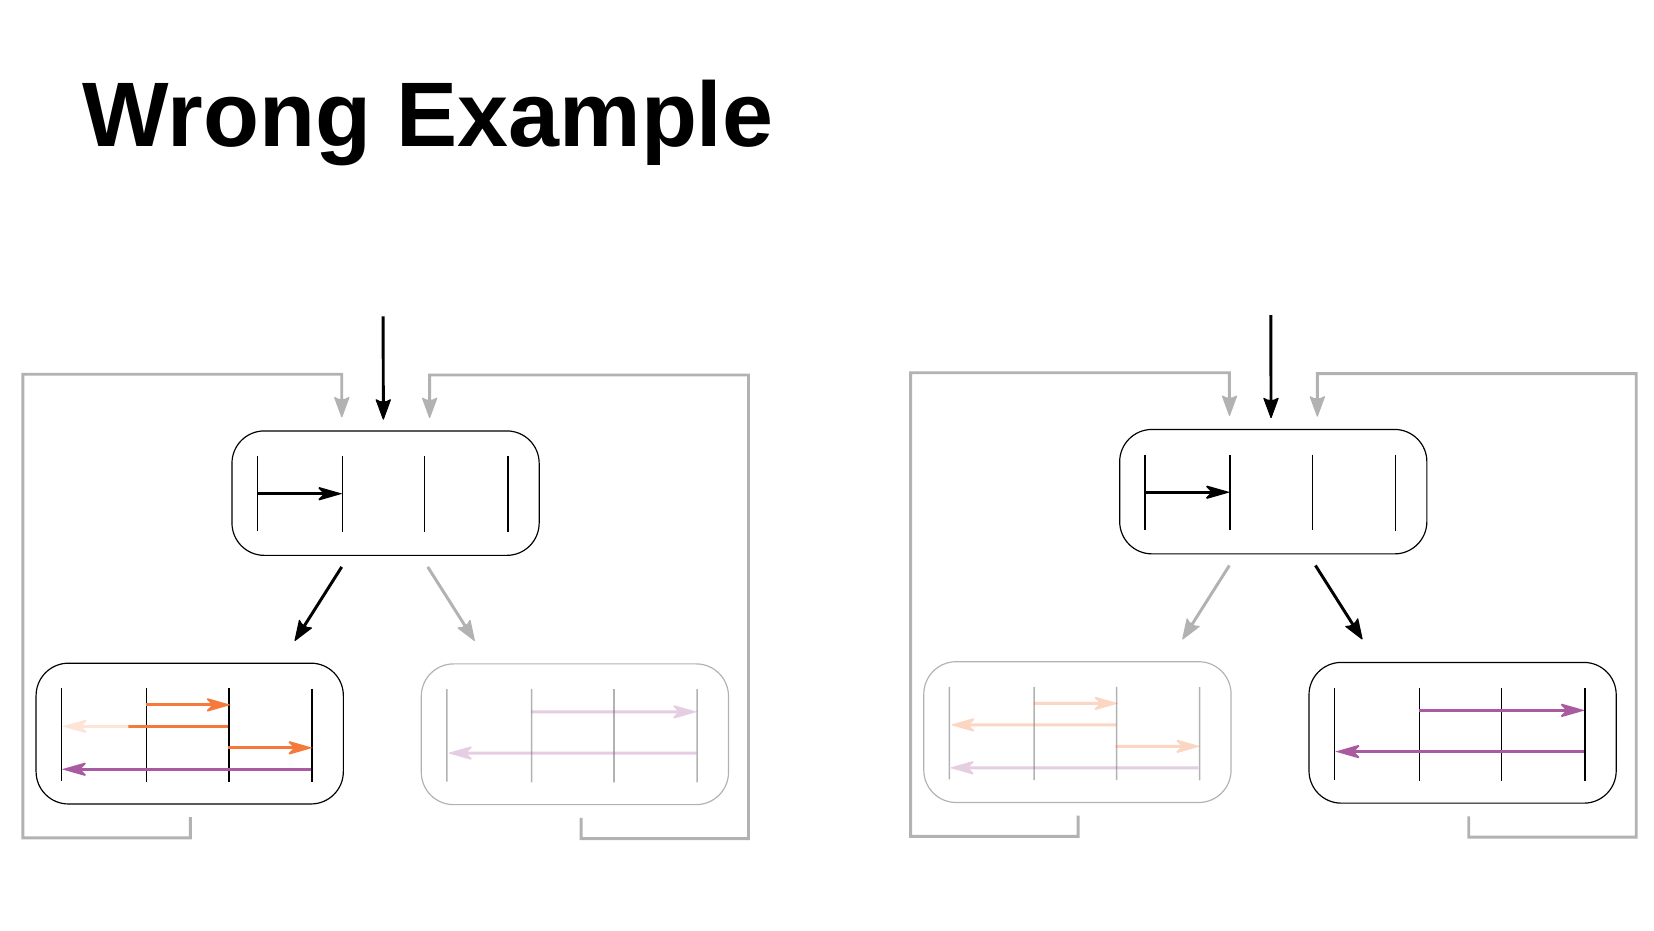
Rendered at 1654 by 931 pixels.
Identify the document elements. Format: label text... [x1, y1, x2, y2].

picture [909, 315, 1638, 839]
title Wrong Example [82, 37, 1571, 193]
picture [21, 316, 751, 841]
